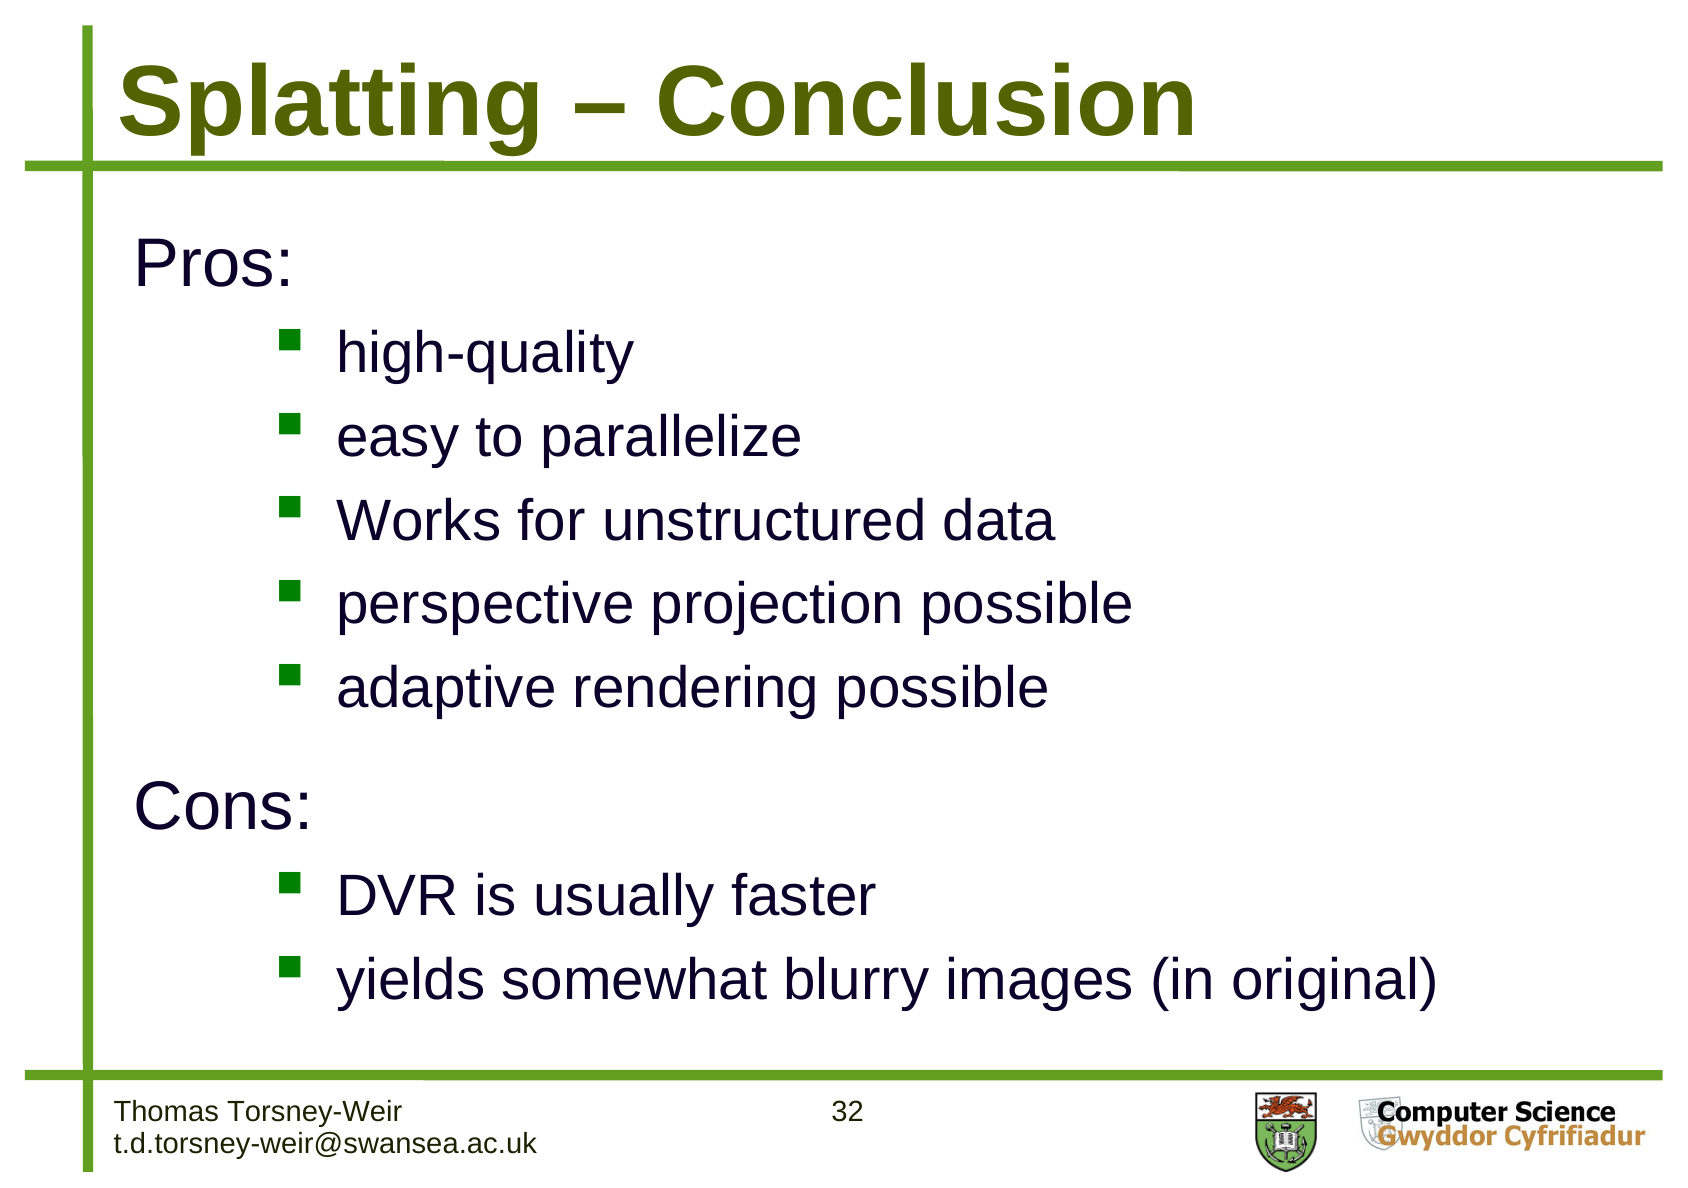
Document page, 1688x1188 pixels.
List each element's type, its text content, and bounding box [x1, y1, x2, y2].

picture [1240, 1092, 1654, 1173]
list Pros: high-quality easy to parallelize Works for unstructured data perspective projection possible adaptive rendering possible Cons: DVR is usually faster yields somewhat blurry images (in original) [117, 209, 1624, 1060]
title Splatting – Conclusion [101, 29, 1666, 166]
